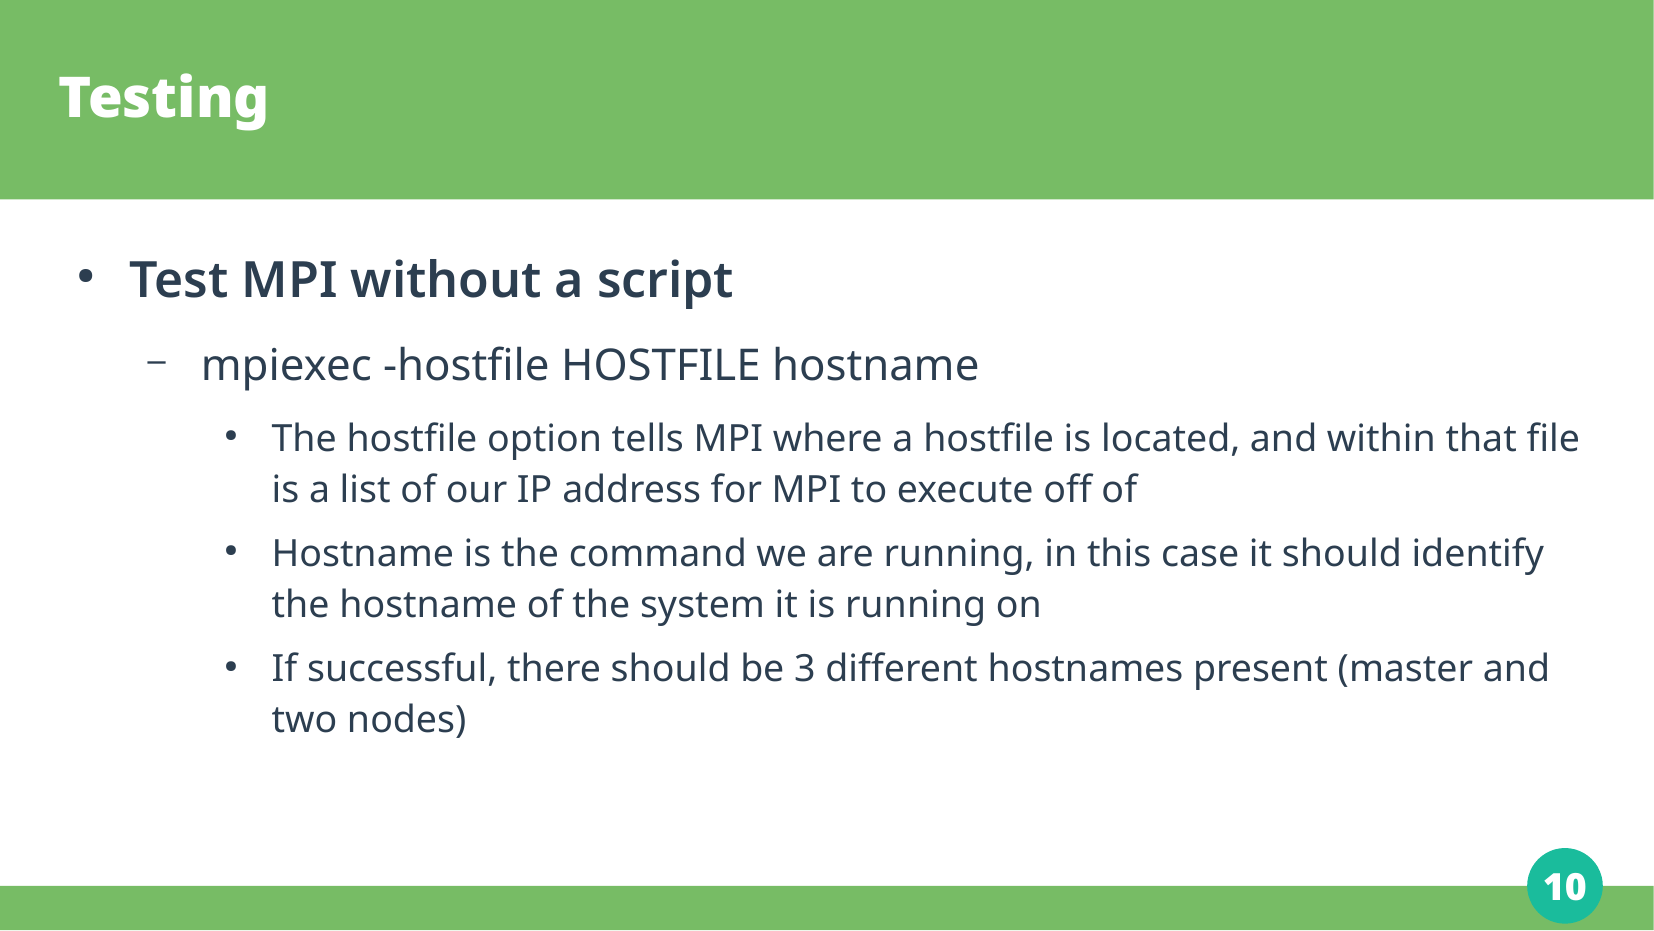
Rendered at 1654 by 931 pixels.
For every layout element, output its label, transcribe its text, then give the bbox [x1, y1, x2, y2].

title Testing [59, 37, 1595, 155]
list Test MPI without a script mpiexec -hostfile HOSTFILE hostname The hostfile option tells MPI where a hostfile is located, and within that file is a list of our IP address for MPI to execute off of Hostname is the command we are running, in this case it should identify the hostname of the system it is running on If successful, there should be 3 different hostnames present (master and two nodes) [59, 243, 1595, 864]
